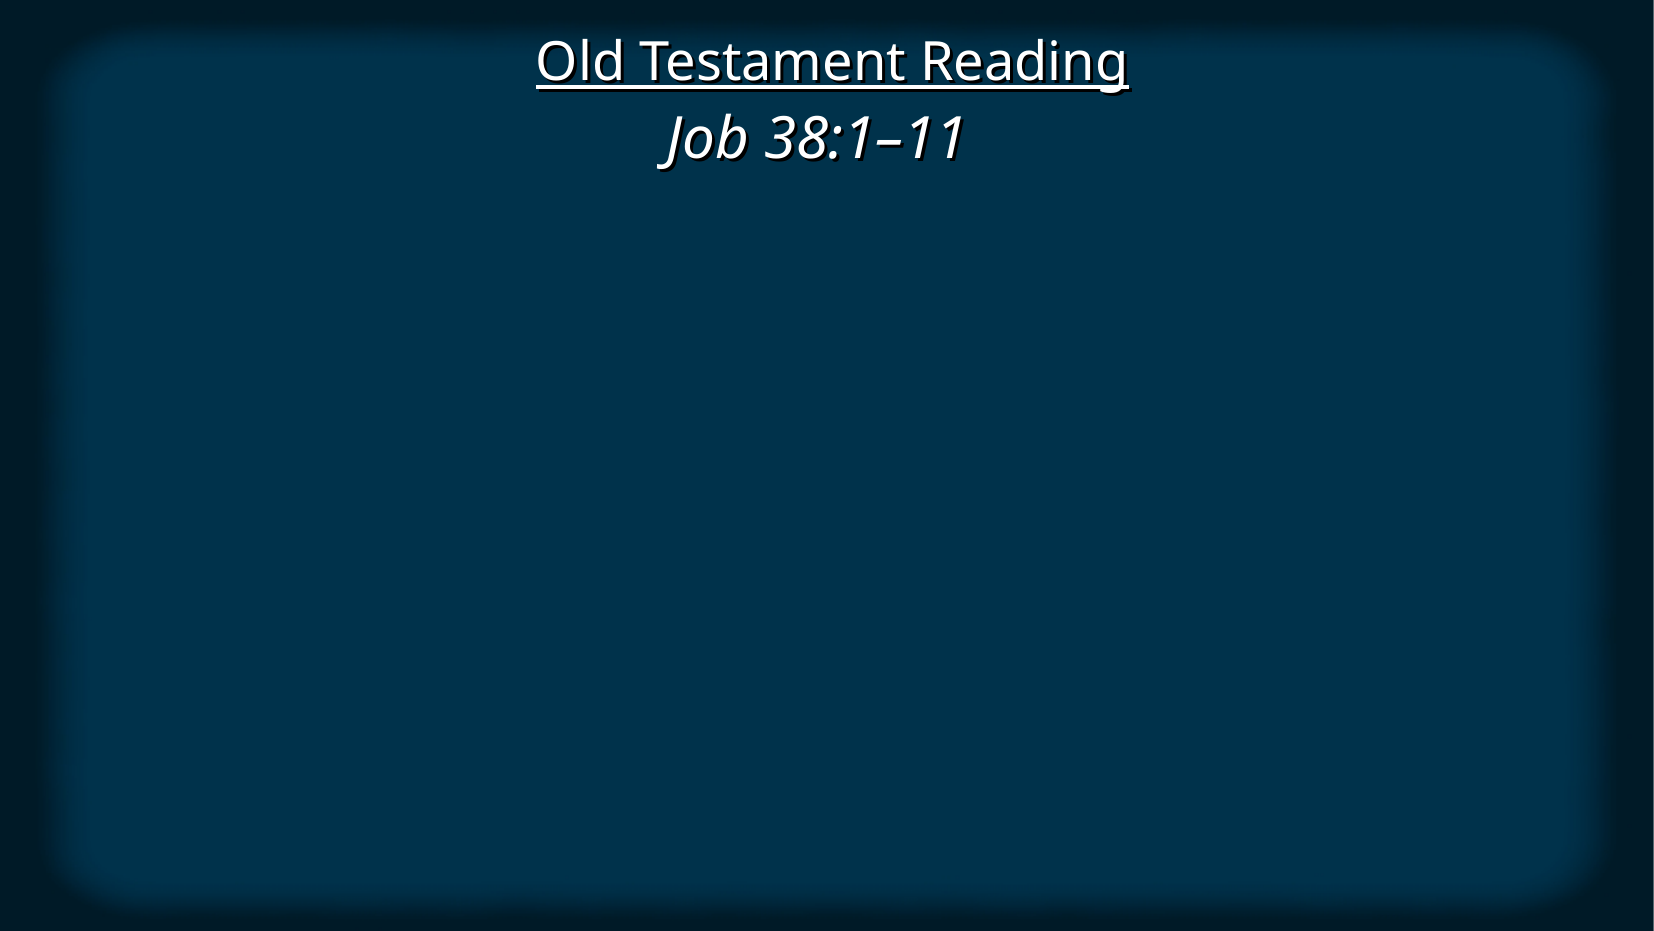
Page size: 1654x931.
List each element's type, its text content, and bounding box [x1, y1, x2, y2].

text_box Old Testament Reading Job 38:1–11 [75, 15, 1591, 179]
picture [0, 0, 1654, 931]
